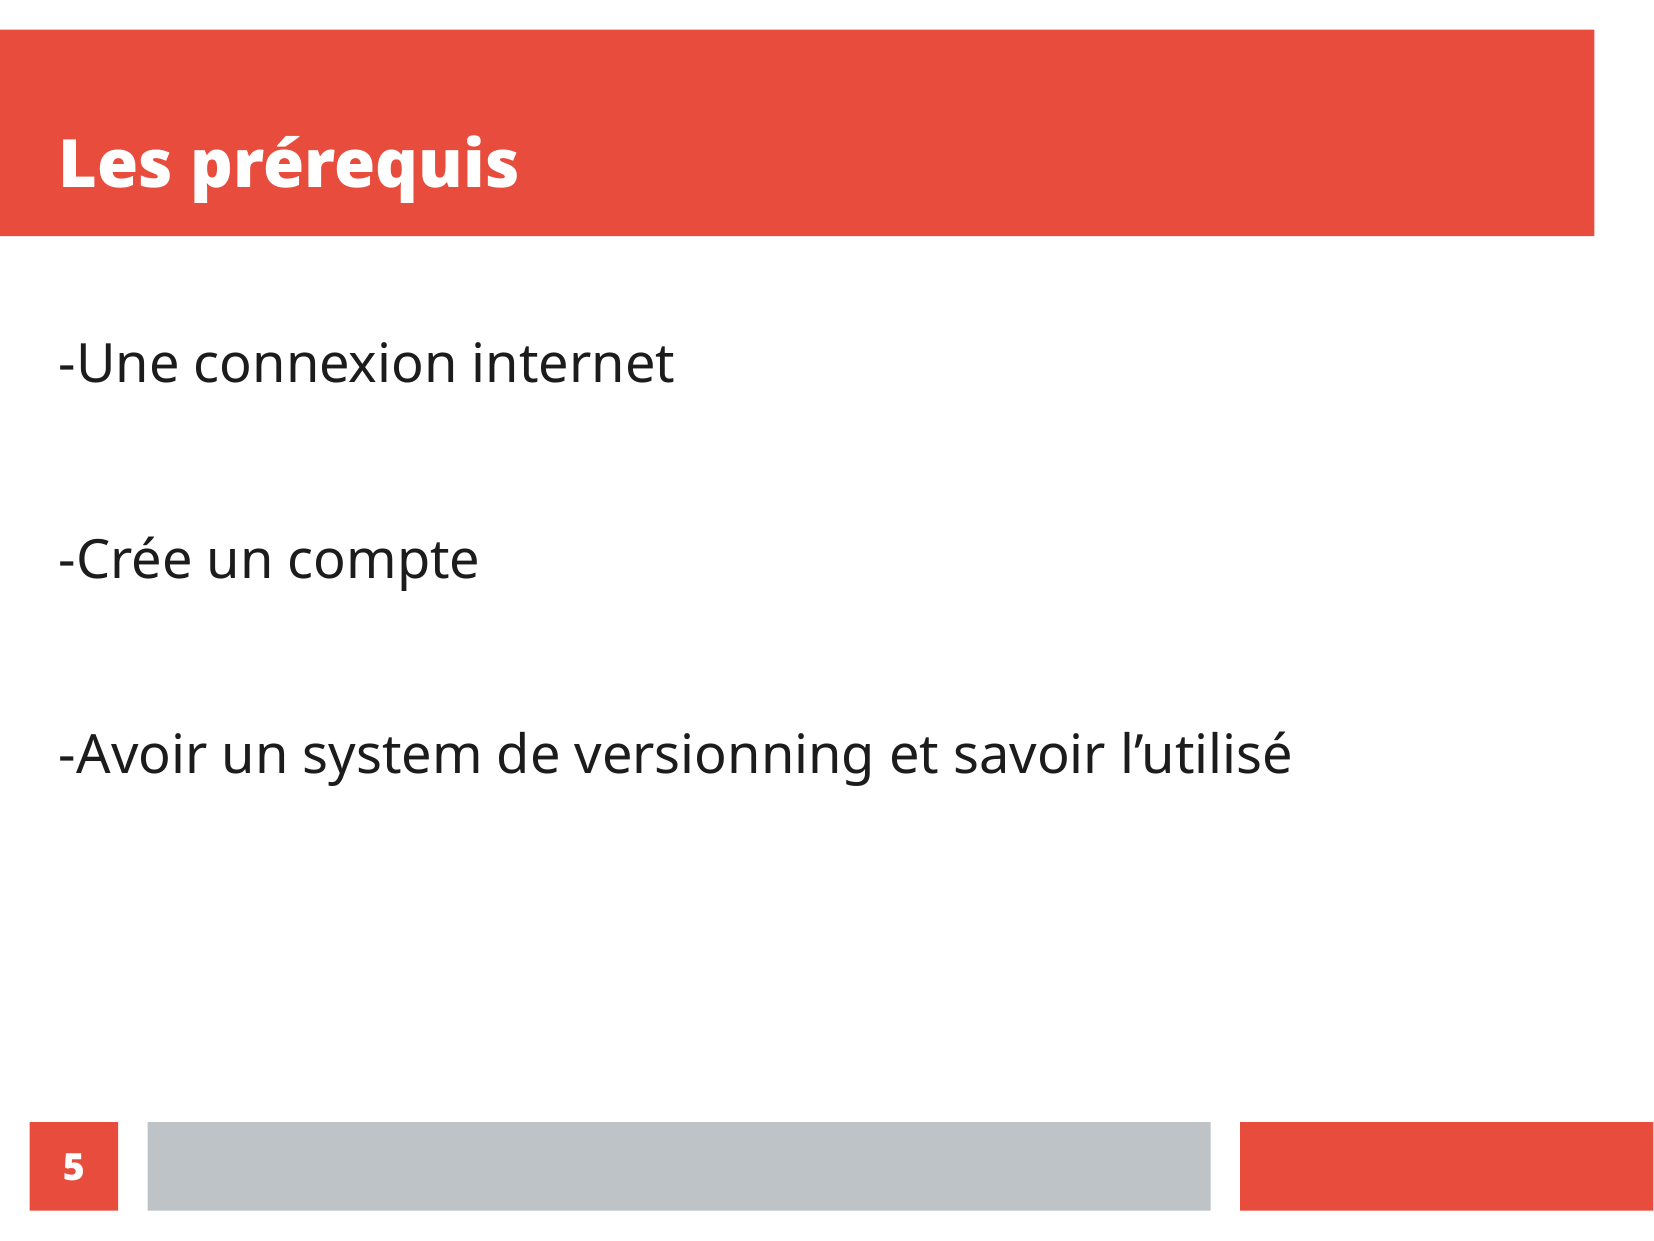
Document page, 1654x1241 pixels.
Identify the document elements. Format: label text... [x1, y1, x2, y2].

title Les prérequis [59, 59, 1595, 207]
list -Une connexion internet -Crée un compte -Avoir un system de versionning et savoir l’utilisé [59, 324, 1565, 1093]
